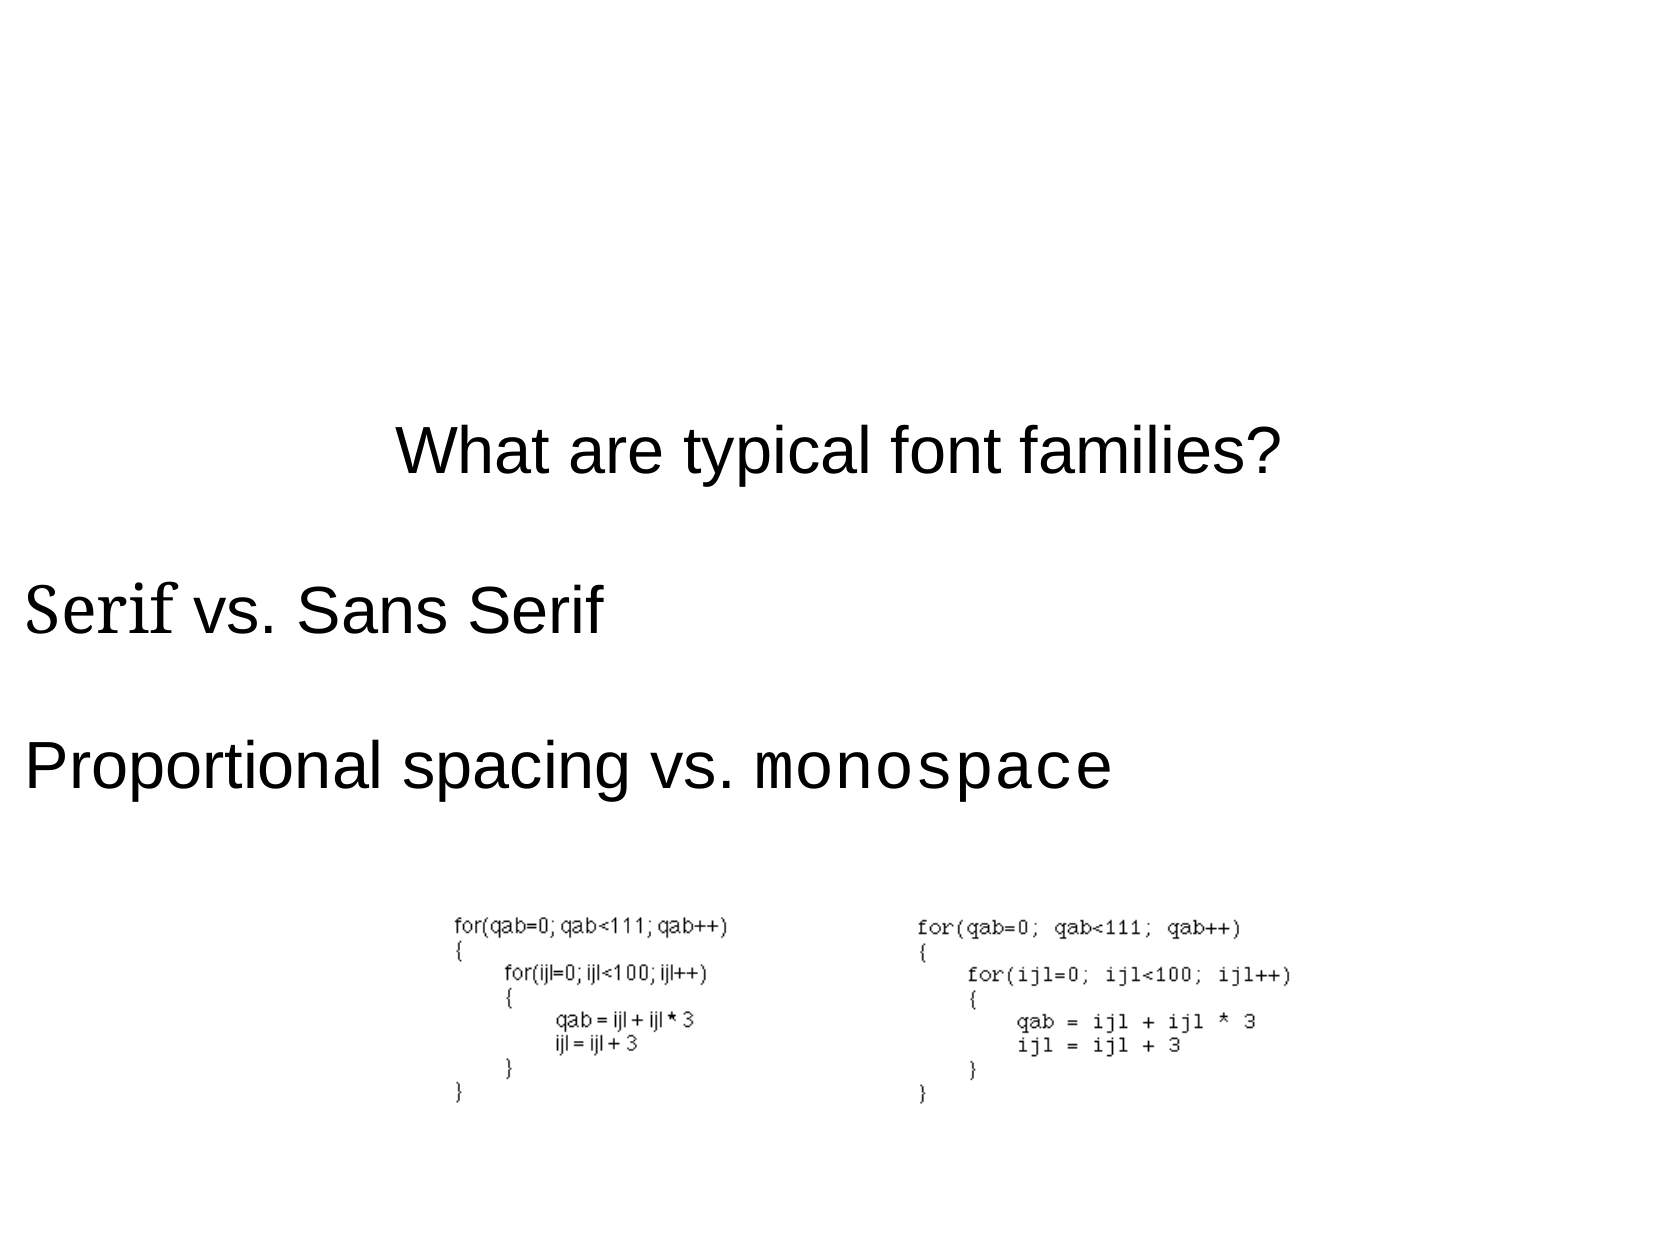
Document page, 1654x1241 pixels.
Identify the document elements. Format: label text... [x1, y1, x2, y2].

picture [905, 914, 1297, 1110]
picture [449, 913, 734, 1109]
subtitle What are typical font families? Serif vs. Sans Serif Proportional spacing vs. monospace [25, 233, 1654, 1063]
